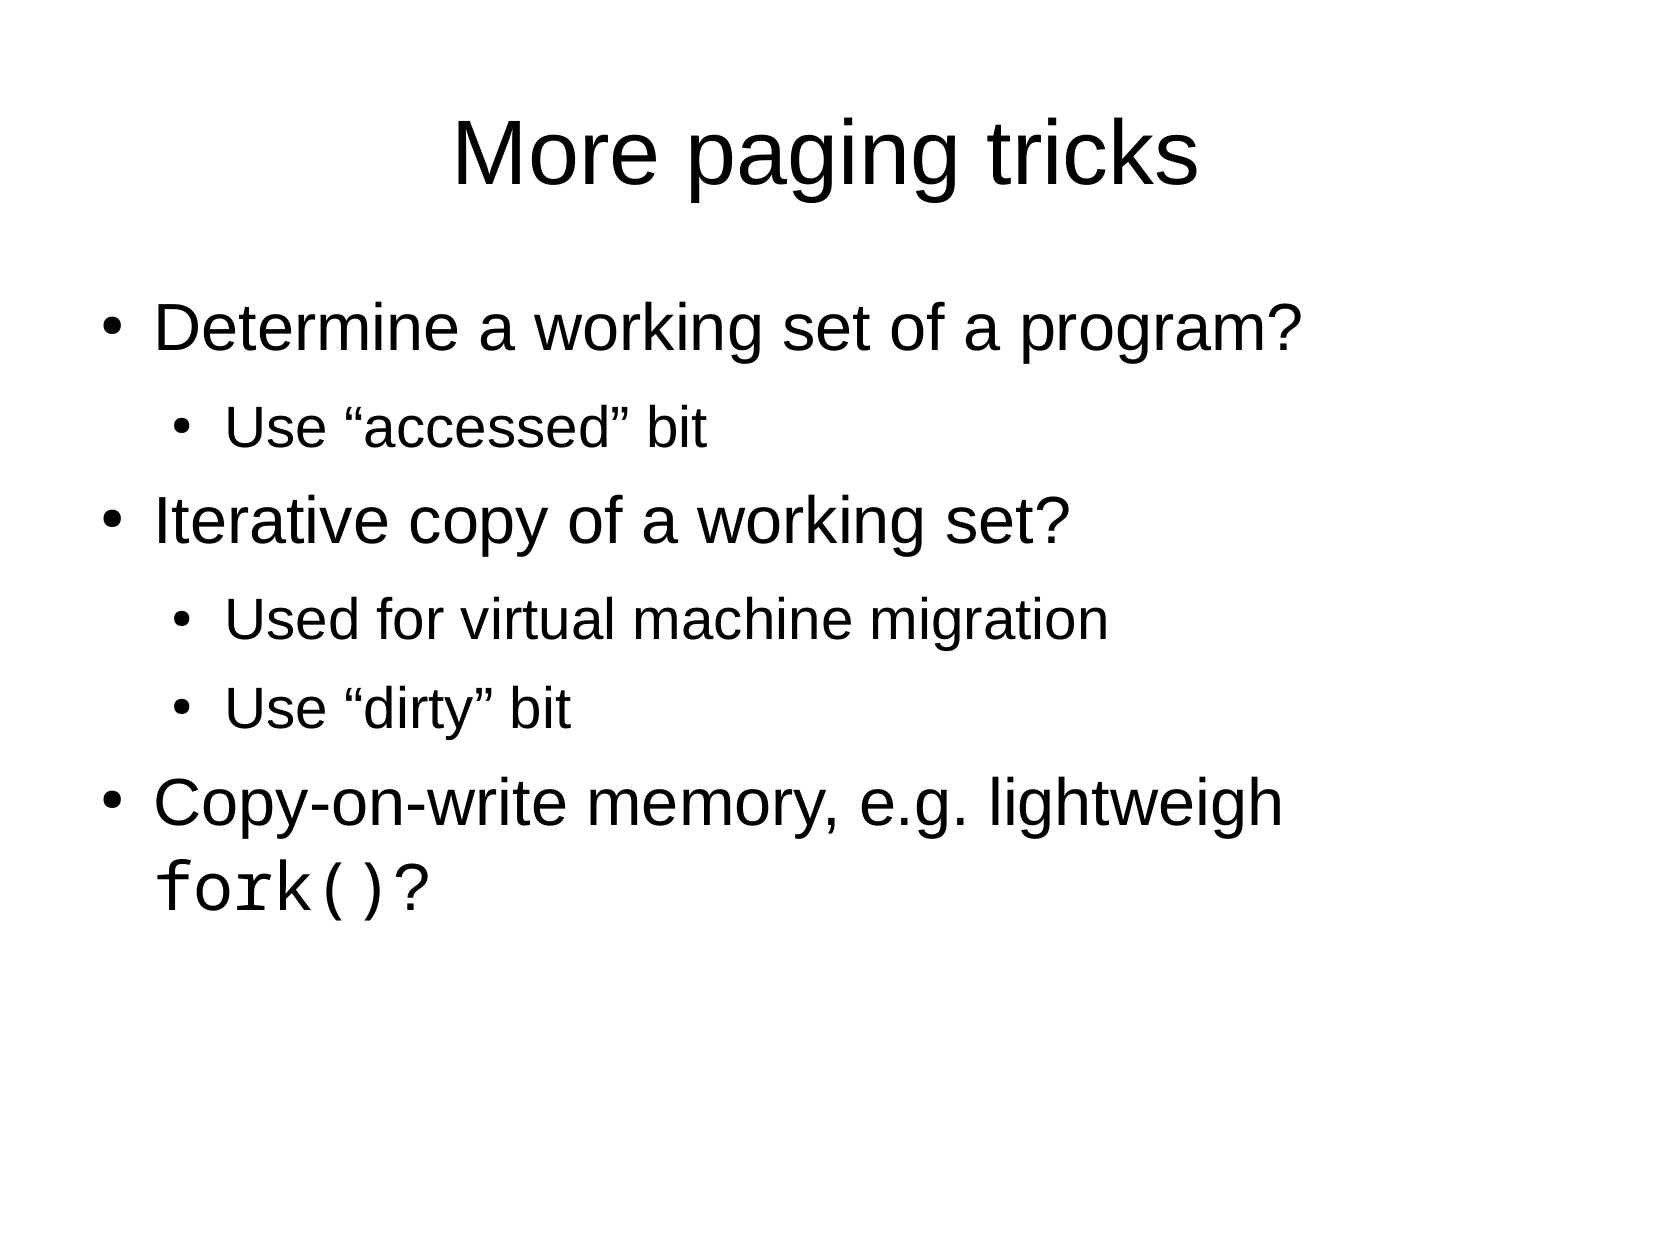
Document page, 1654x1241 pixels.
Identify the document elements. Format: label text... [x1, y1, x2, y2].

list Determine a working set of a program? Use “accessed” bit Iterative copy of a working set? Used for virtual machine migration Use “dirty” bit Copy-on-write memory, e.g. lightweigh fork()? [82, 290, 1571, 1010]
title More paging tricks [82, 49, 1571, 257]
